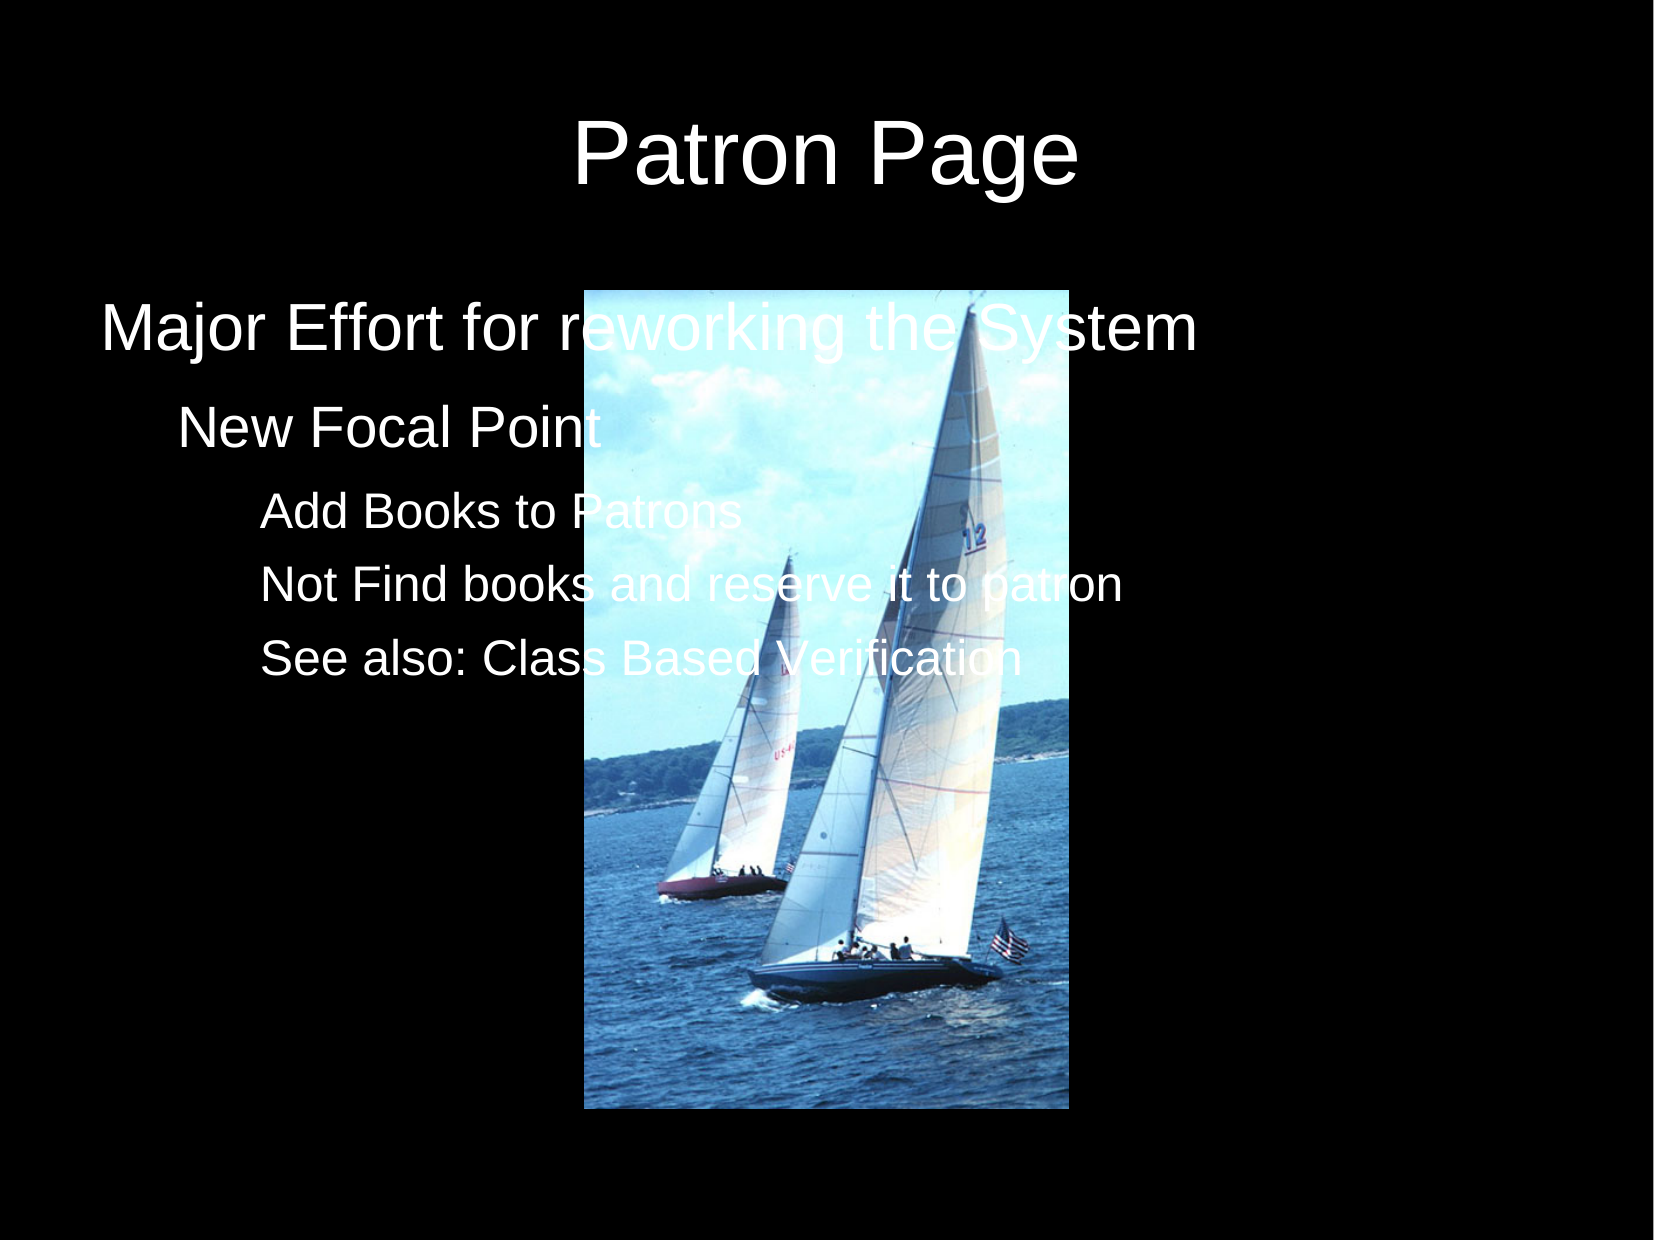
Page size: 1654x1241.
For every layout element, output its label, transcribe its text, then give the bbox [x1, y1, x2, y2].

list Major Effort for reworking the System New Focal Point Add Books to Patrons Not Find books and reserve it to patron See also: Class Based Verification [845, 290, 1572, 1109]
picture [203, 290, 845, 1109]
title Patron Page [82, 49, 1571, 257]
